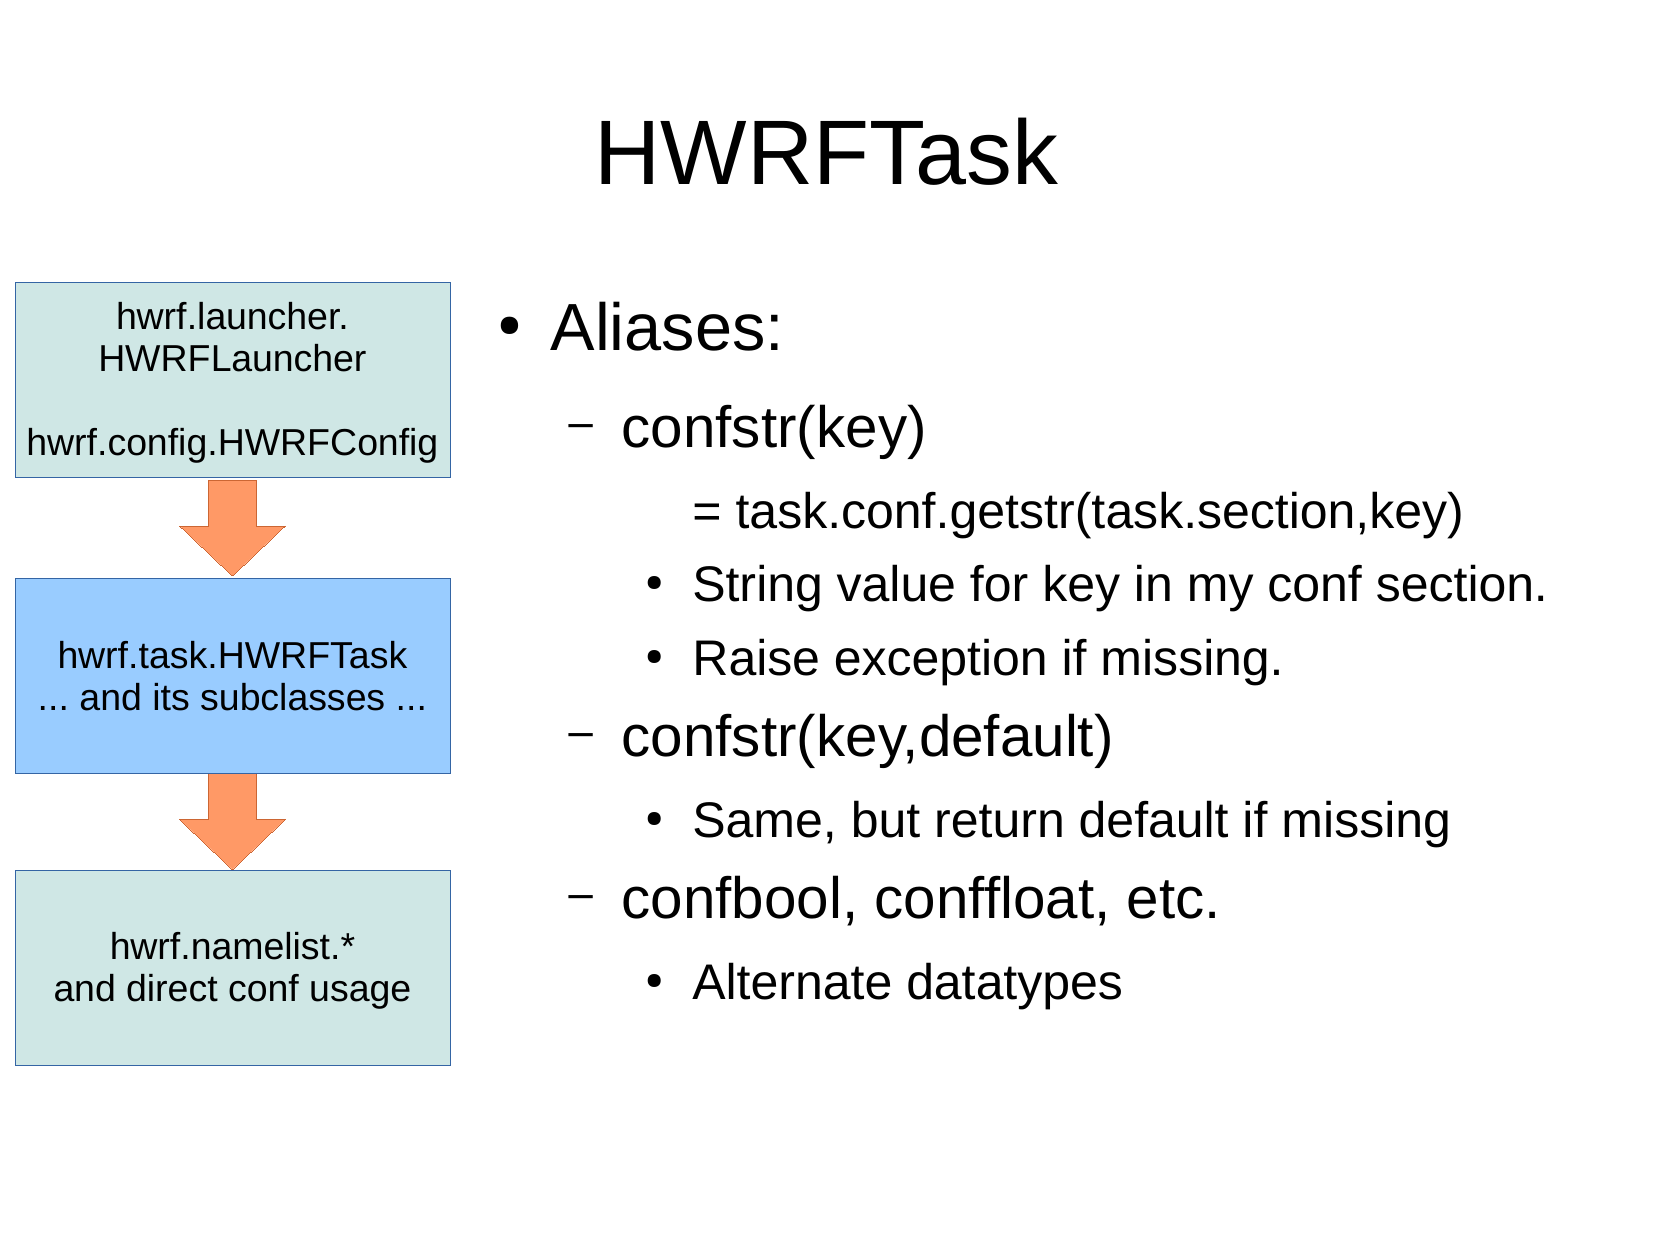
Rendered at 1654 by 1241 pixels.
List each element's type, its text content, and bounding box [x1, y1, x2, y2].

text_box hwrf.task.HWRFTask ... and its subclasses ... [15, 578, 451, 774]
text_box [179, 774, 286, 870]
list Aliases: confstr(key) = task.conf.getstr(task.section,key) String value for key in my conf section. Raise exception if missing. confstr(key,default) Same, but return default if missing confbool, conffloat, etc. Alternate datatypes [480, 290, 1621, 1201]
text_box hwrf.launcher. HWRFLauncher hwrf.config.HWRFConfig [15, 282, 451, 478]
title HWRFTask [82, 49, 1571, 257]
text_box [179, 480, 286, 576]
text_box hwrf.namelist.* and direct conf usage [15, 870, 451, 1066]
